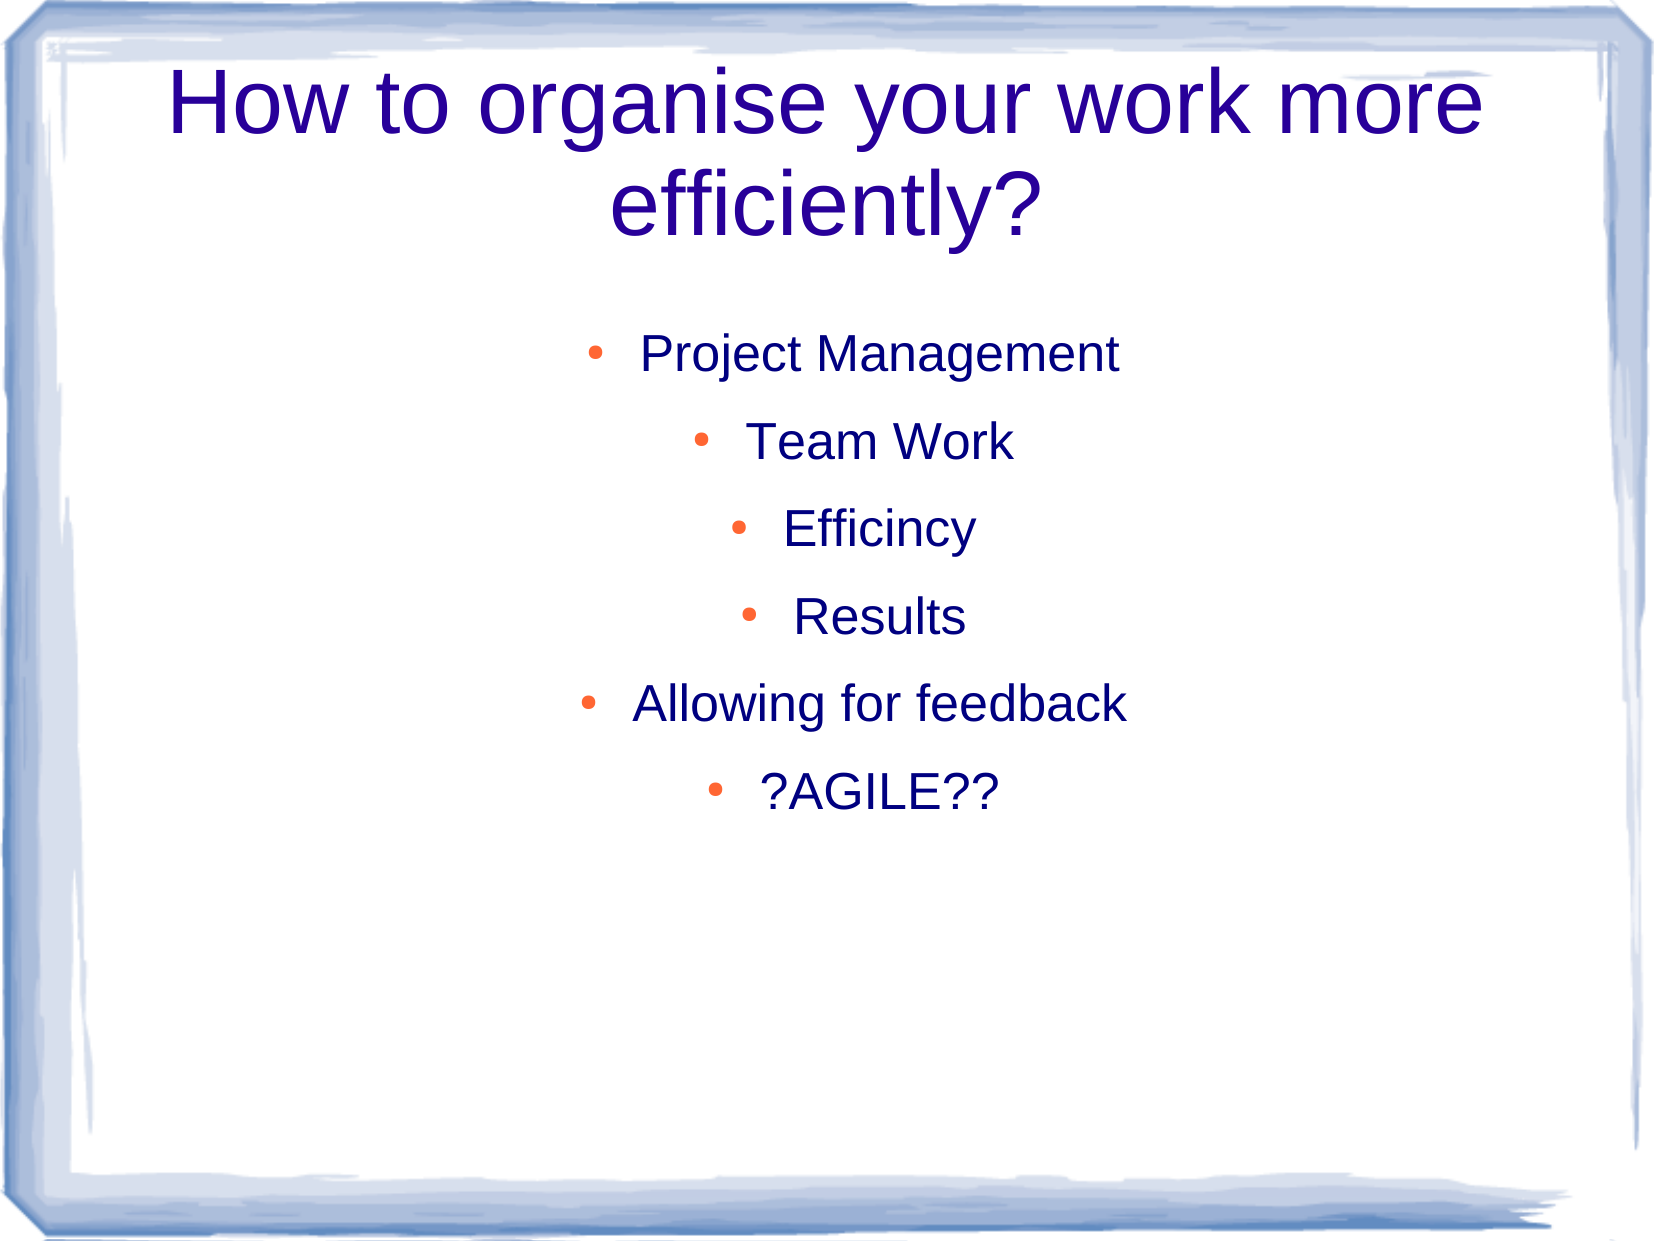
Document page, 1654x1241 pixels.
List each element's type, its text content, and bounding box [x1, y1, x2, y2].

list Project Management Team Work Efficincy Results Allowing for feedback ?AGILE?? [118, 324, 1571, 1004]
title How to organise your work more efficiently? [82, 49, 1571, 257]
picture [0, 0, 1654, 1241]
